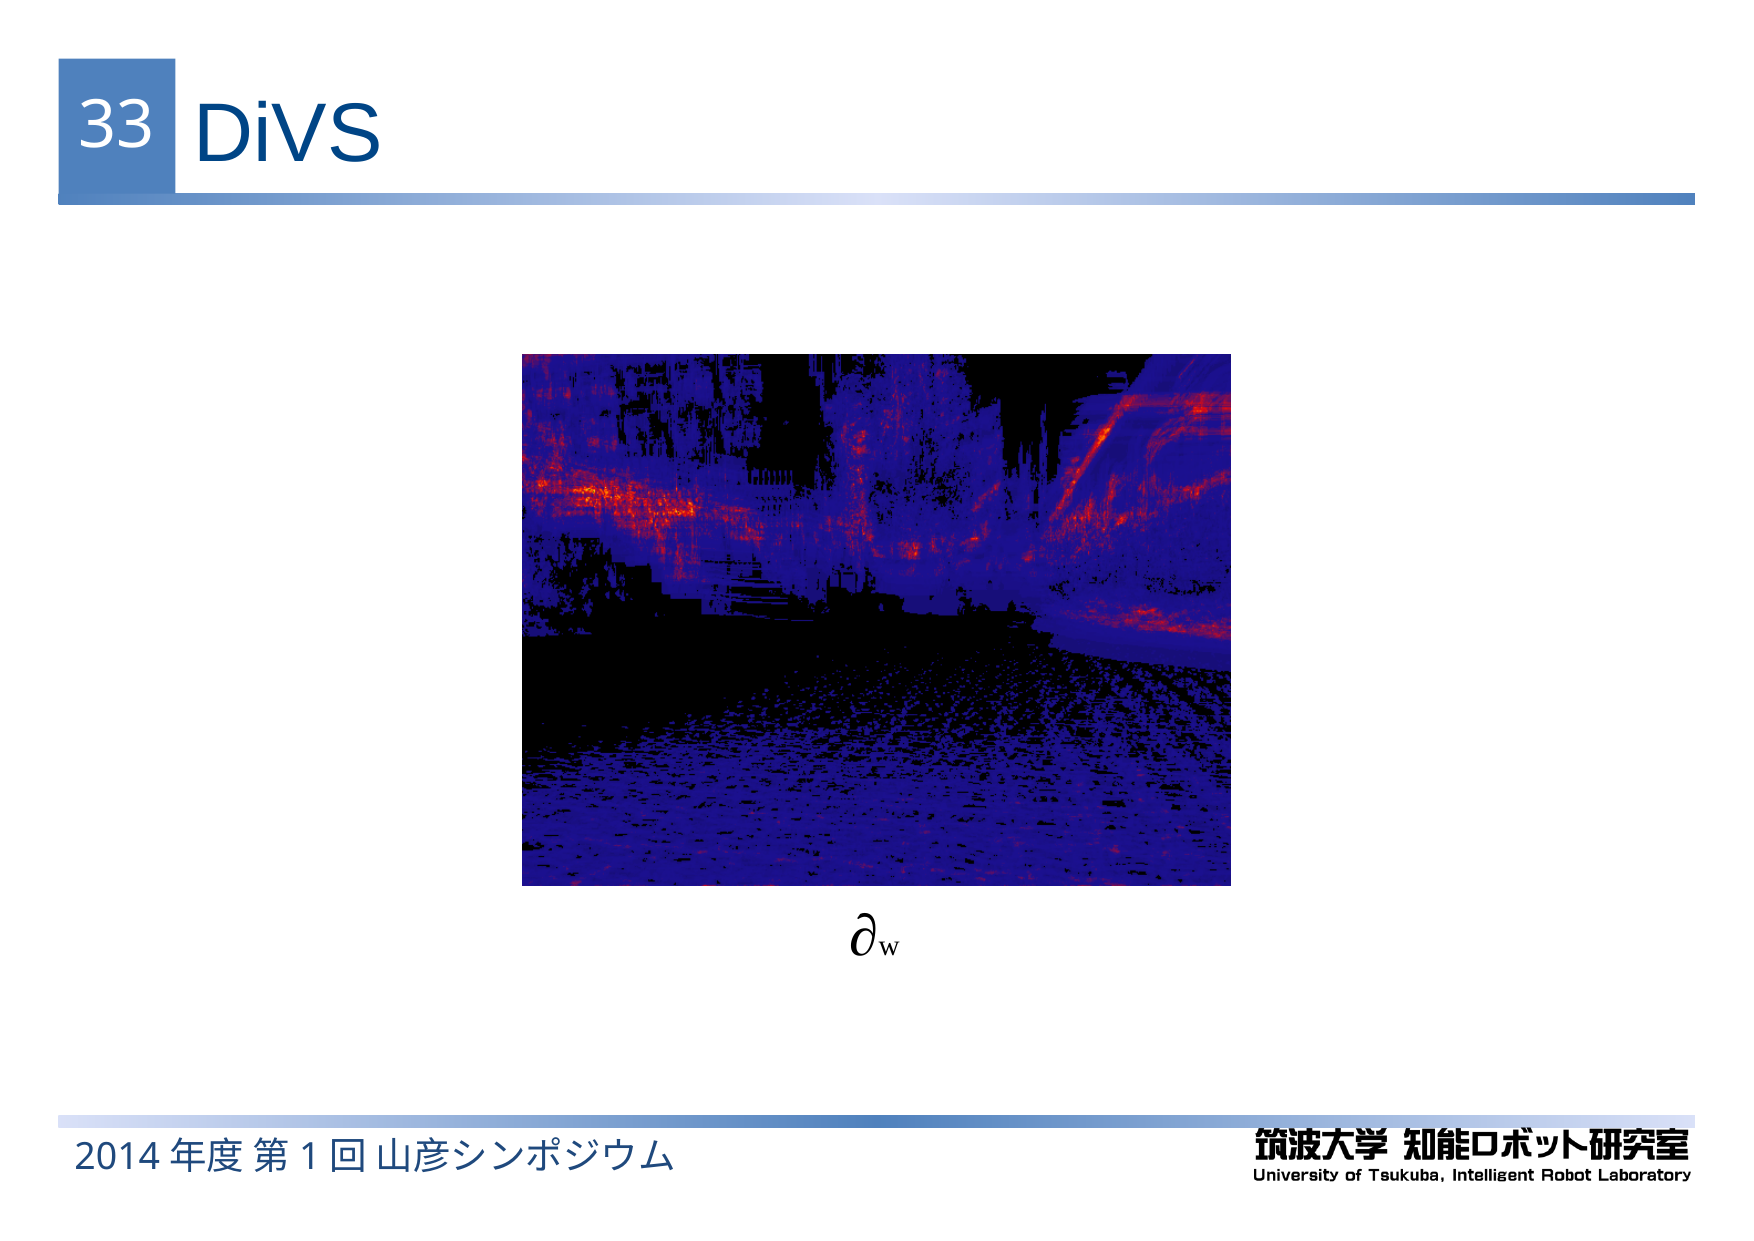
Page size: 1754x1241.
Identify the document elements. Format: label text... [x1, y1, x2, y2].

picture [522, 354, 1231, 886]
picture [1252, 1127, 1691, 1182]
title DiVS [193, 61, 1651, 205]
text_box ∂w [835, 895, 915, 976]
